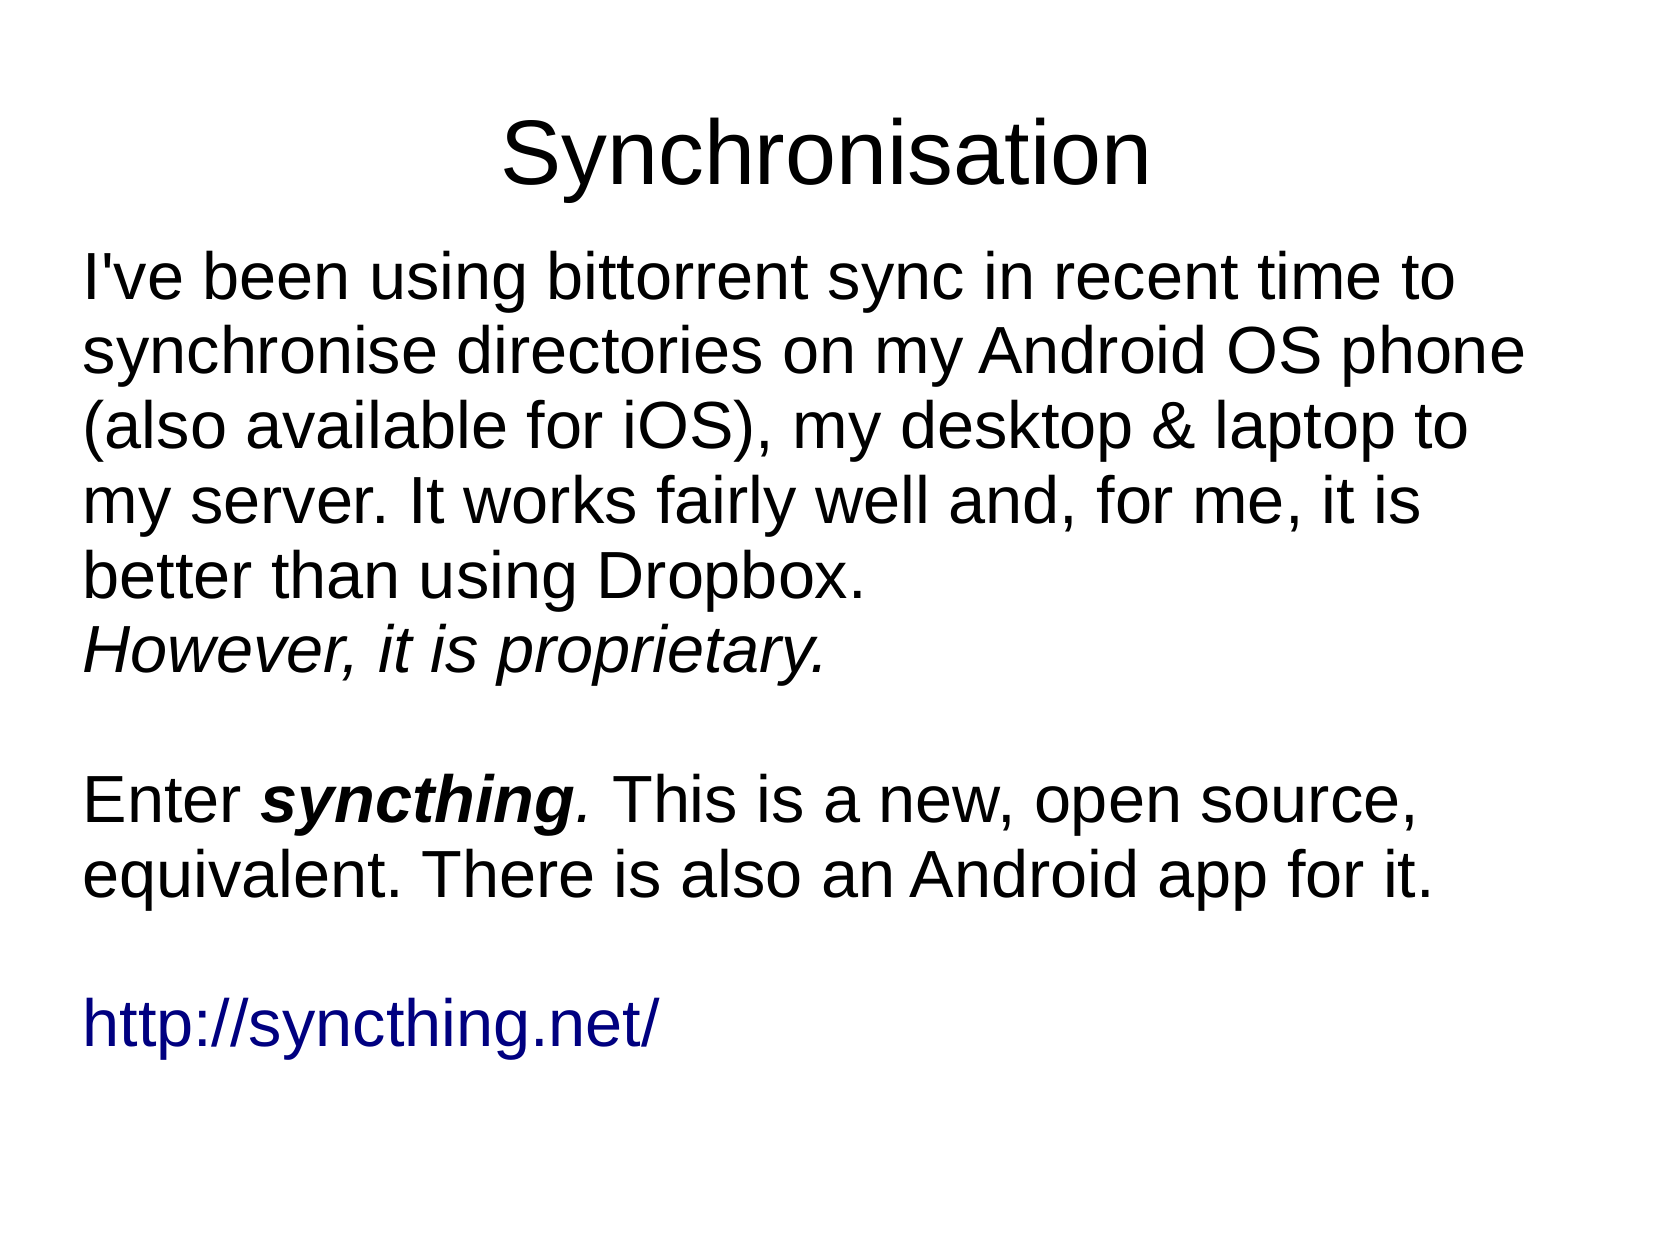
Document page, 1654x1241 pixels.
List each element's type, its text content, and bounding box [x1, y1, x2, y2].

subtitle I've been using bittorrent sync in recent time to synchronise directories on my Android OS phone (also available for iOS), my desktop & laptop to my server. It works fairly well and, for me, it is better than using Dropbox. However, it is proprietary. Enter syncthing. This is a new, open source, equivalent. There is also an Android app for it. http://syncthing.net/ [82, 238, 1571, 1062]
title Synchronisation [82, 49, 1571, 238]
